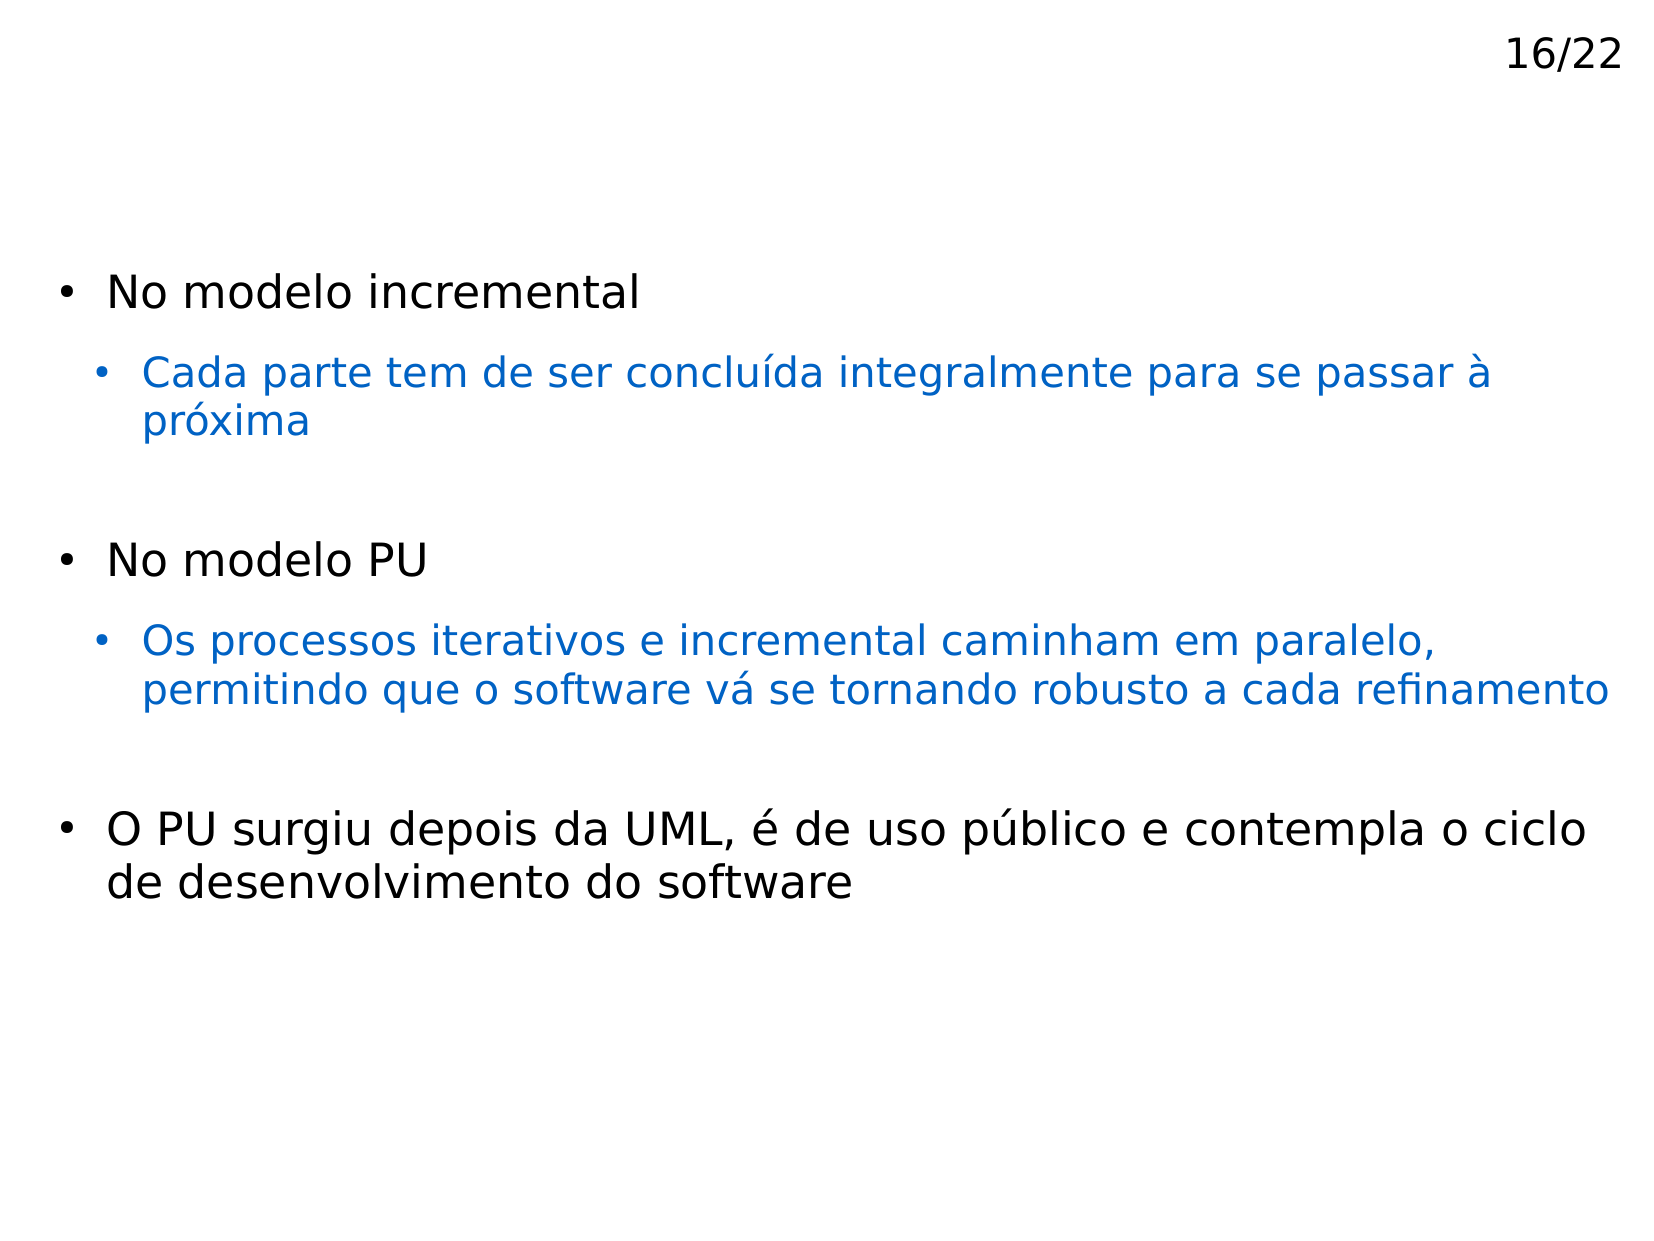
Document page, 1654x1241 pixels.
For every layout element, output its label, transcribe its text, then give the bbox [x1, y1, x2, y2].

list No modelo incremental Cada parte tem de ser concluída integralmente para se passar à próxima No modelo PU Os processos iterativos e incremental caminham em paralelo, permitindo que o software vá se tornando robusto a cada refinamento O PU surgiu depois da UML, é de uso público e contempla o ciclo de desenvolvimento do software [59, 265, 1625, 1211]
